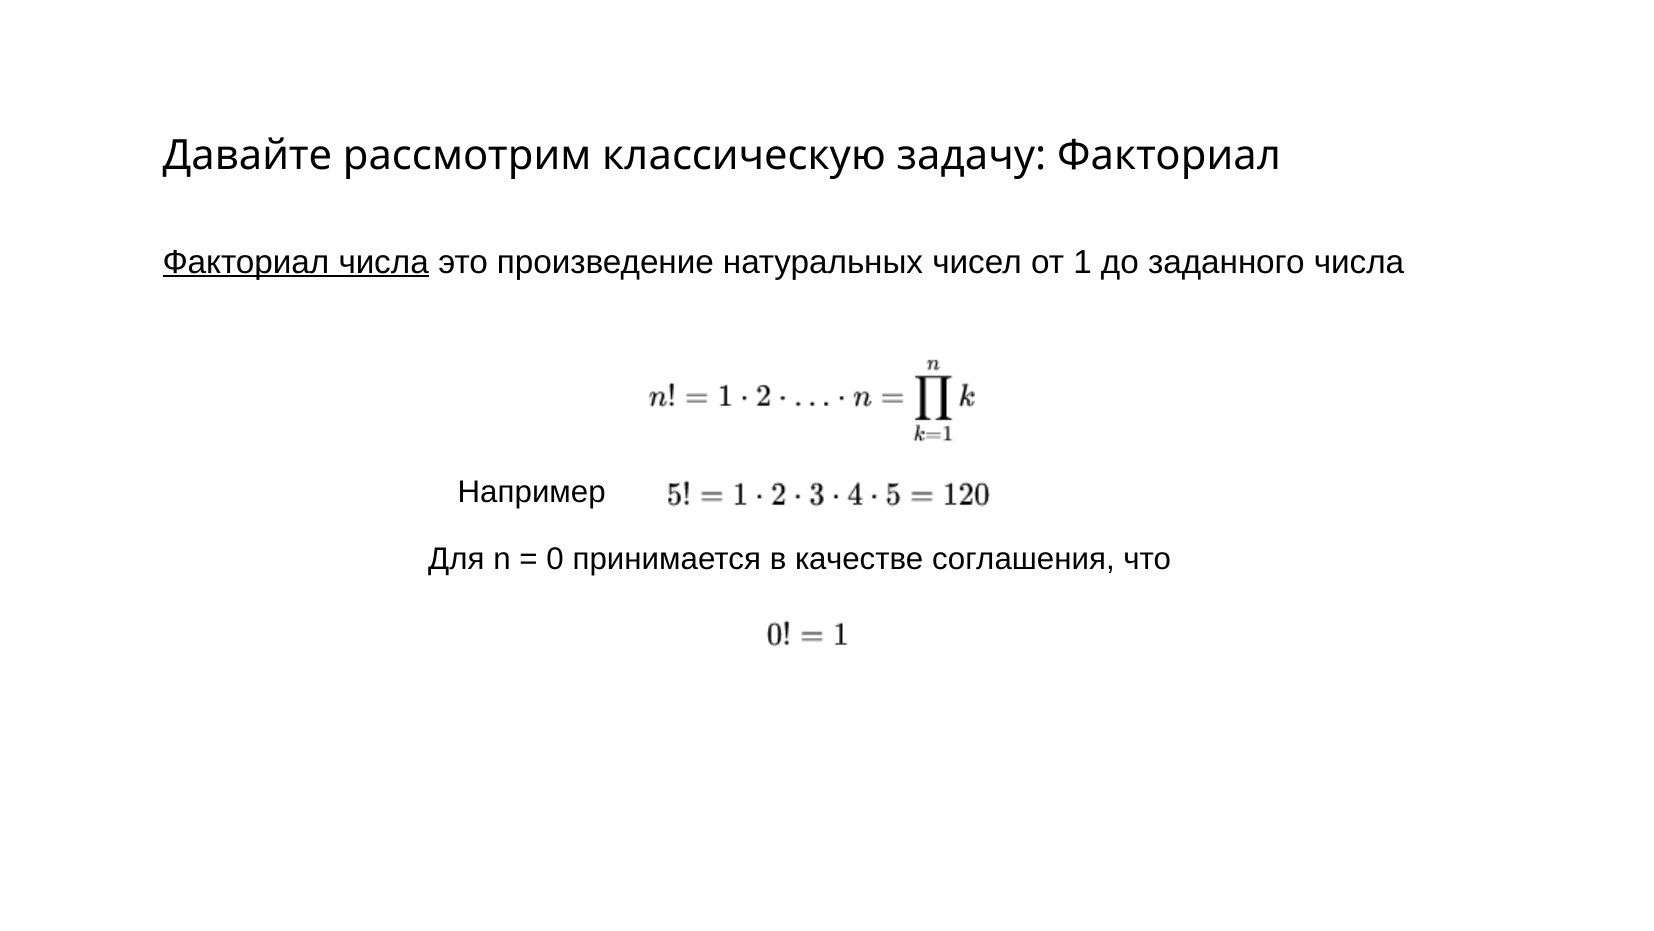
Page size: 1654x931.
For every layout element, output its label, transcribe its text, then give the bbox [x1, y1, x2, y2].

text_box Например [442, 449, 680, 532]
text_box Для n = 0 принимается в качестве соглашения, что [413, 534, 1211, 591]
text_box Давайте рассмотрим классическую задачу: Факториал [147, 88, 1595, 207]
picture [649, 354, 975, 447]
text_box Факториал числа это произведение натуральных чисел от 1 до заданного числа [147, 236, 1447, 296]
picture [767, 619, 849, 650]
picture [667, 479, 990, 510]
